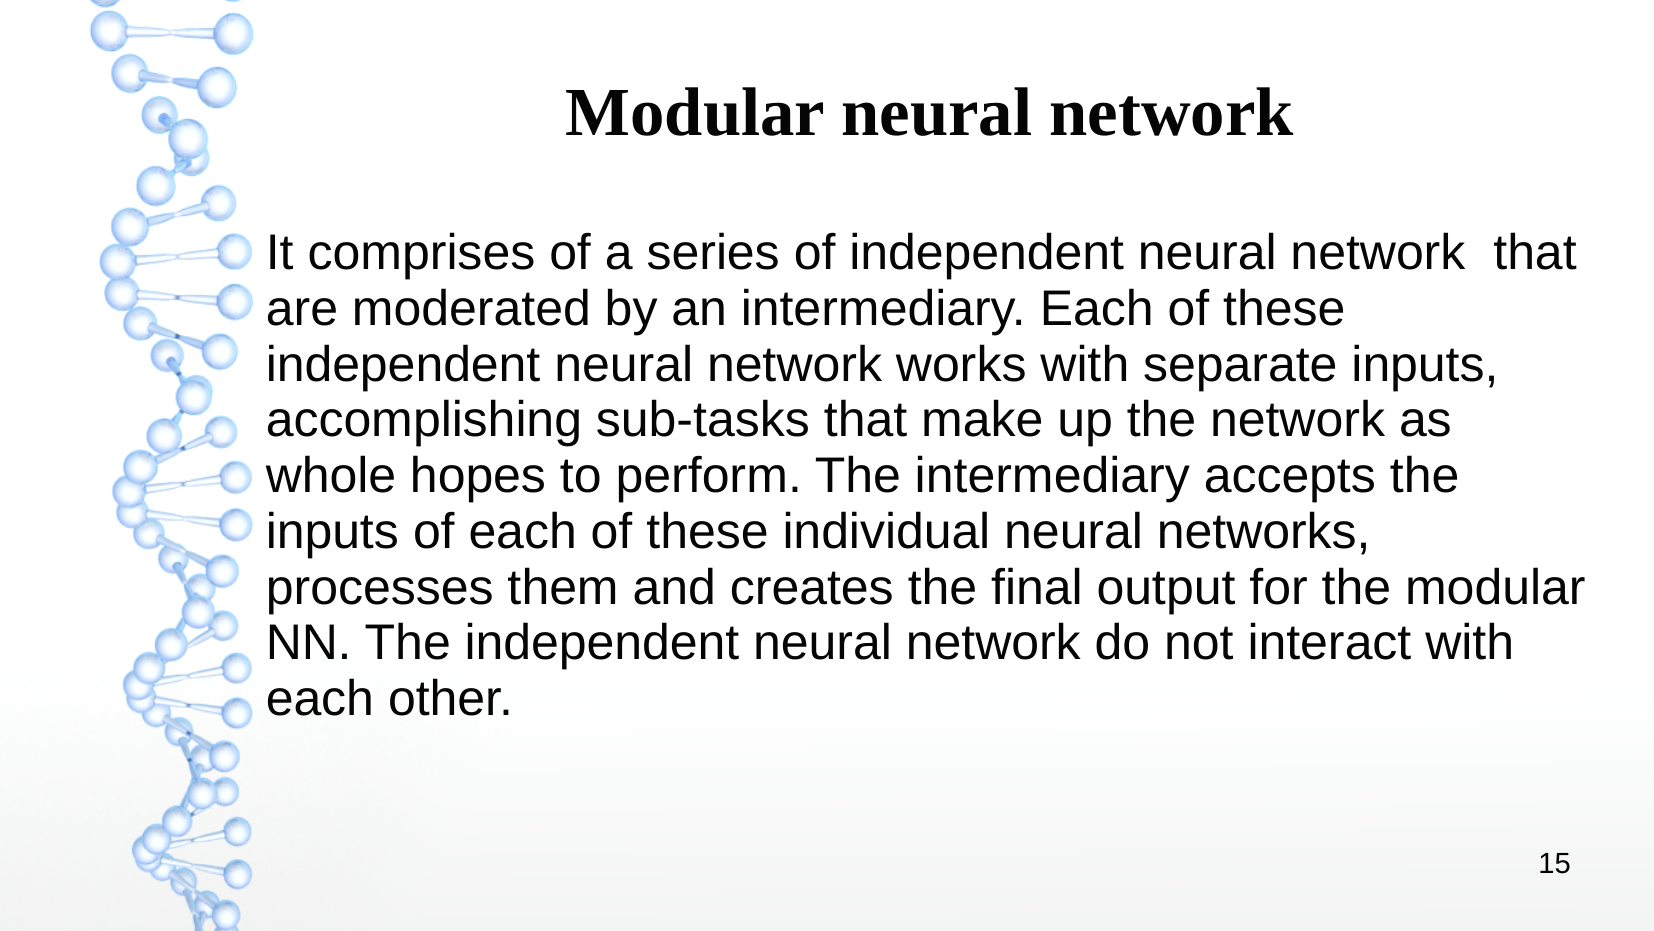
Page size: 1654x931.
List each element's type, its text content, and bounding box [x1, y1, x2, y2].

list It comprises of a series of independent neural network that are moderated by an intermediary. Each of these independent neural network works with separate inputs, accomplishing sub-tasks that make up the network as whole hopes to perform. The intermediary accepts the inputs of each of these individual neural networks, processes them and creates the final output for the modular NN. The independent neural network do not interact with each other. [265, 224, 1595, 764]
title Modular neural network [265, 35, 1595, 189]
picture [0, 0, 1654, 931]
